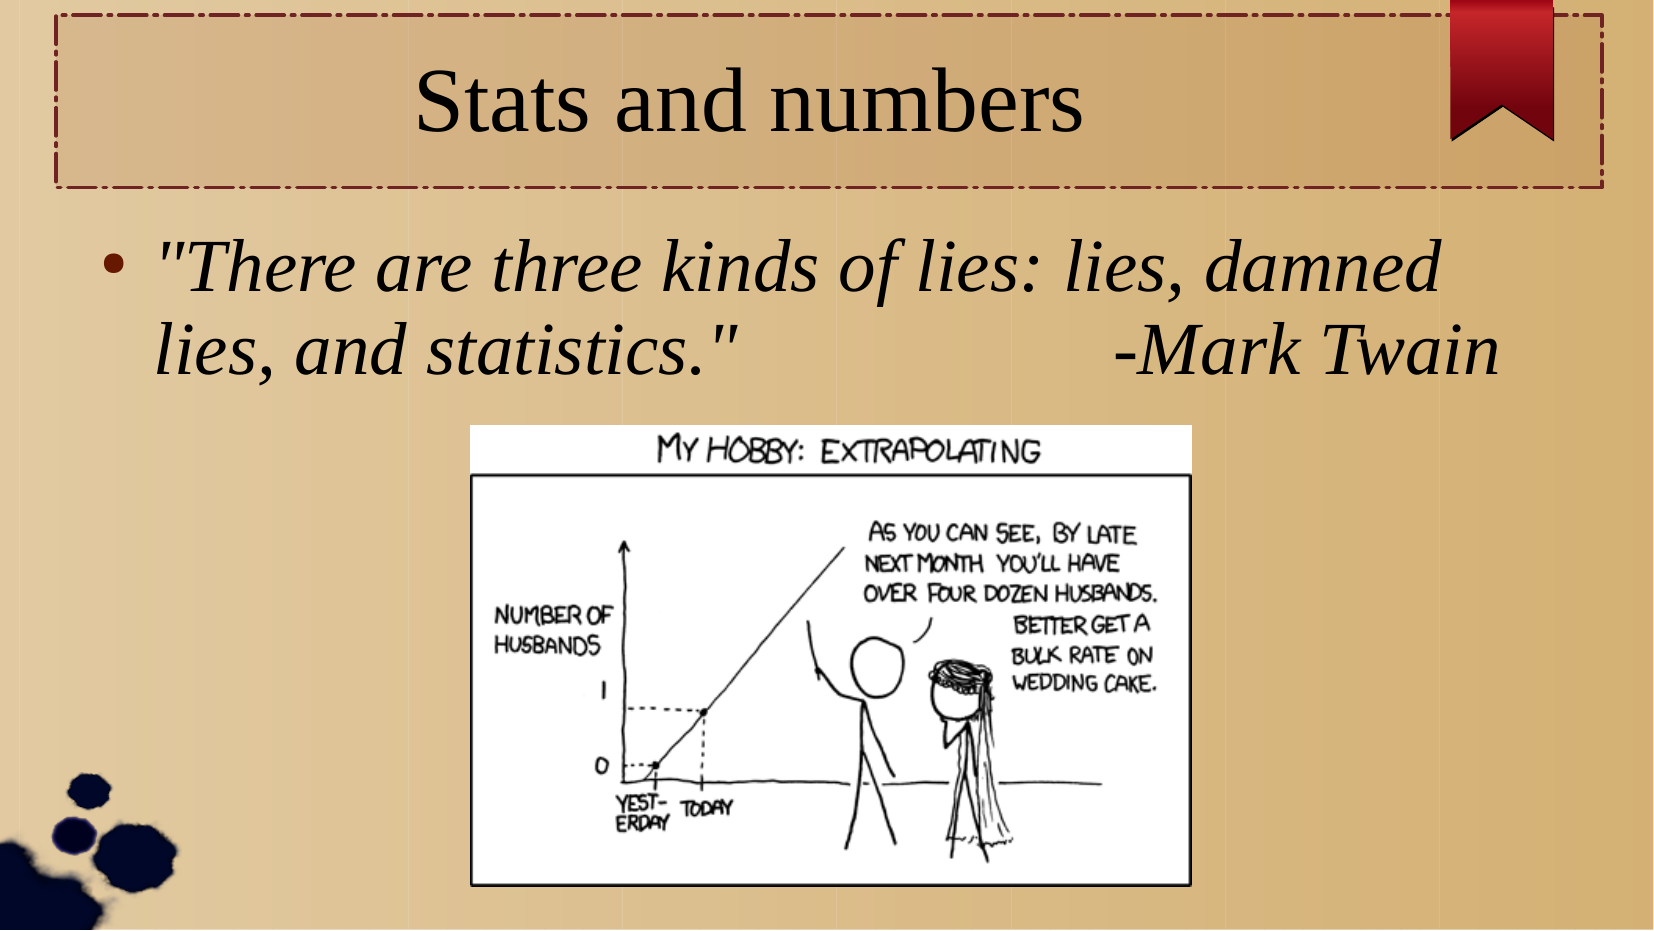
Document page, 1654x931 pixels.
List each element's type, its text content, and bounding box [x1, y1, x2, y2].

picture [470, 425, 1192, 887]
title Stats and numbers [59, 11, 1441, 189]
list "There are three kinds of lies: lies, damned lies, and statistics." -Mark Twain [82, 224, 1571, 764]
